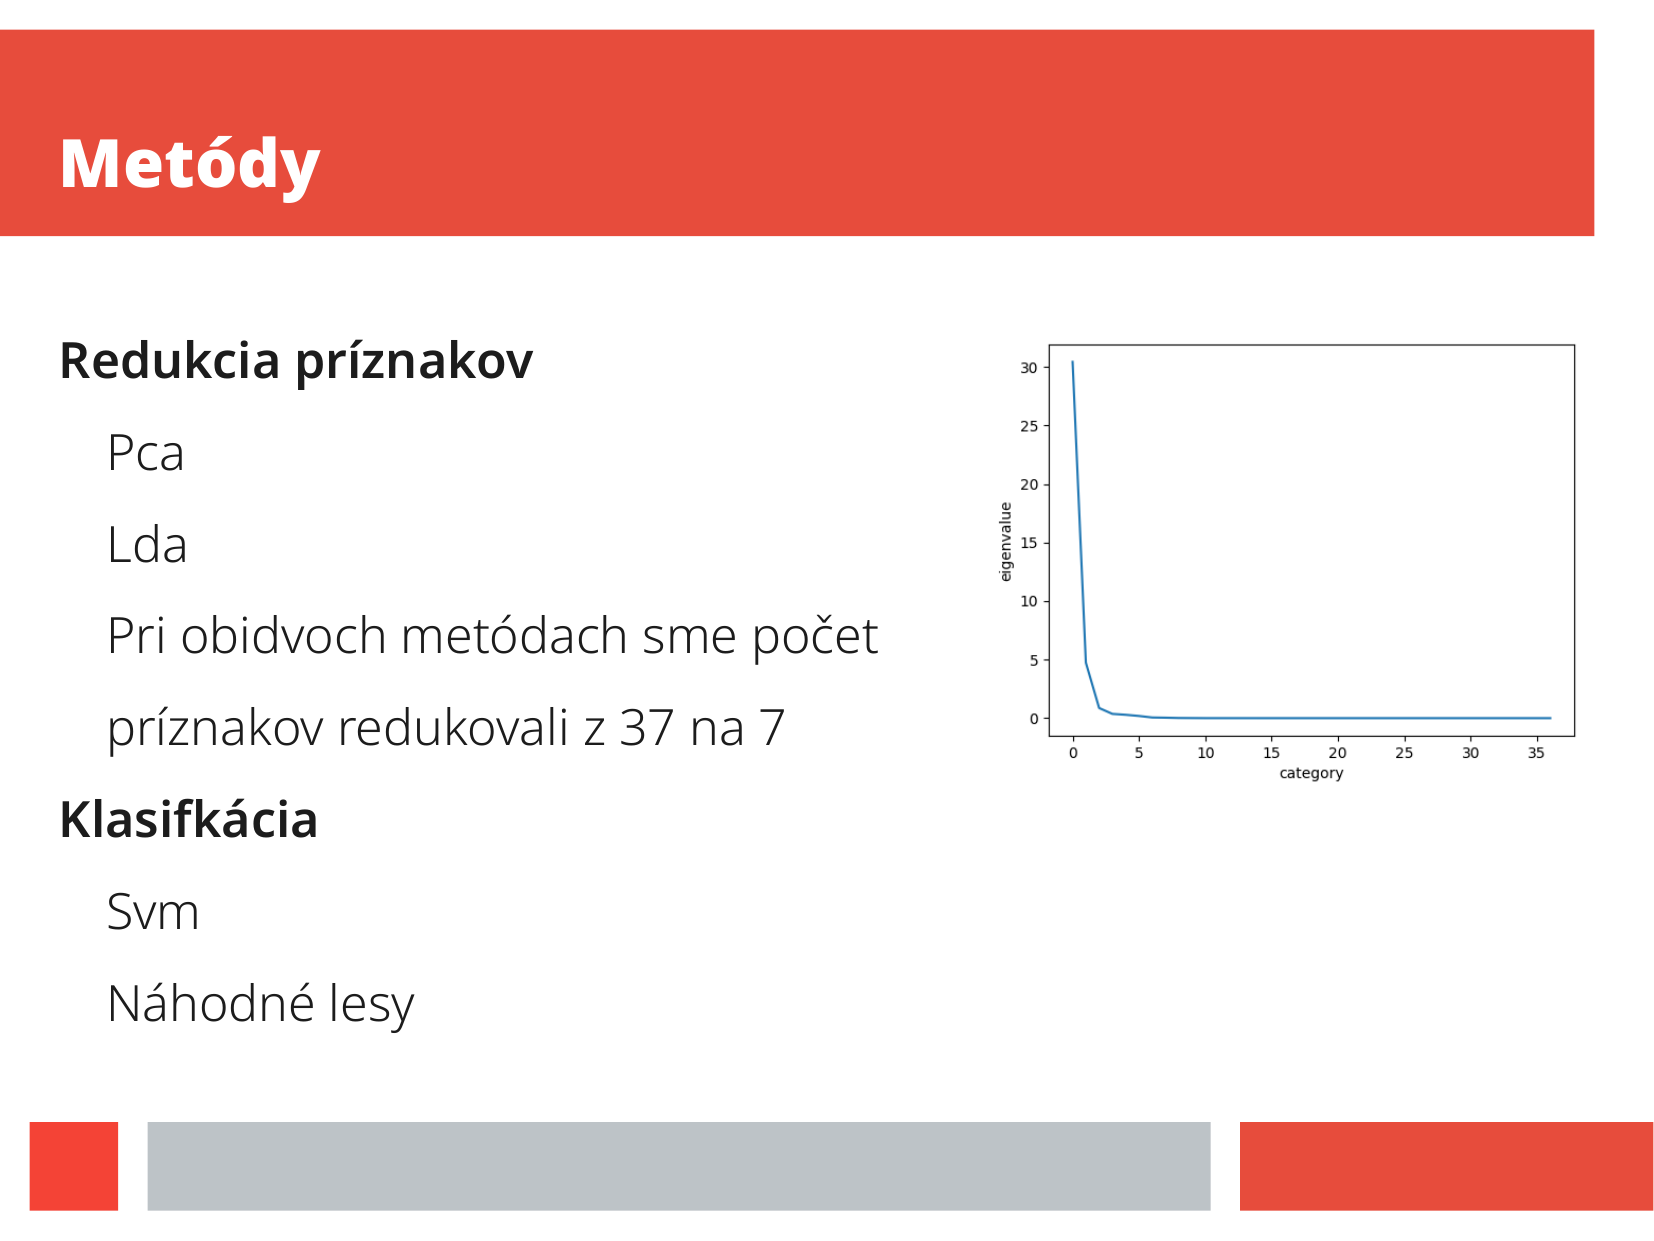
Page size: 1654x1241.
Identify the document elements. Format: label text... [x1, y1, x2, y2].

picture [964, 283, 1642, 792]
list Redukcia príznakov Pca Lda Pri obidvoch metódach sme počet príznakov redukovali z 37 na 7 Klasifkácia Svm Náhodné lesy [59, 324, 1565, 1093]
title Metódy [59, 59, 1595, 207]
